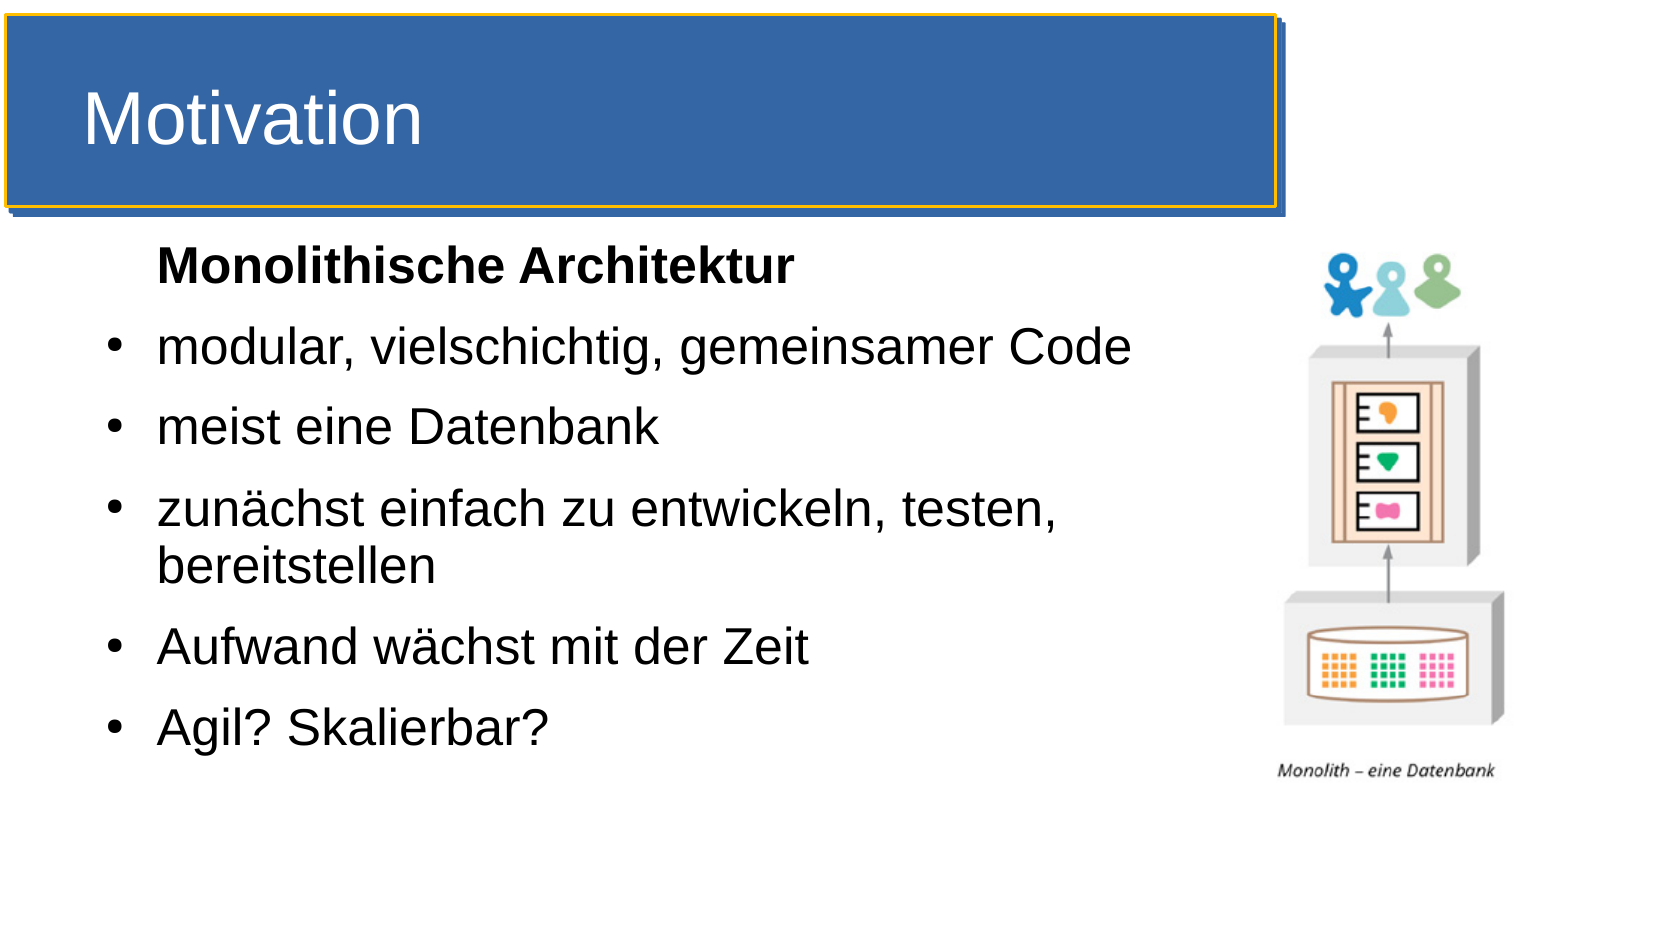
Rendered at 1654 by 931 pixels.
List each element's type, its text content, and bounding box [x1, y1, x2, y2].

list Monolithische Architektur modular, vielschichtig, gemeinsamer Code meist eine Datenbank zunächst einfach zu entwickeln, testen, bereitstellen Aufwand wächst mit der Zeit Agil? Skalierbar? [88, 236, 1152, 798]
picture [1240, 236, 1541, 798]
title Motivation [82, 44, 1235, 192]
